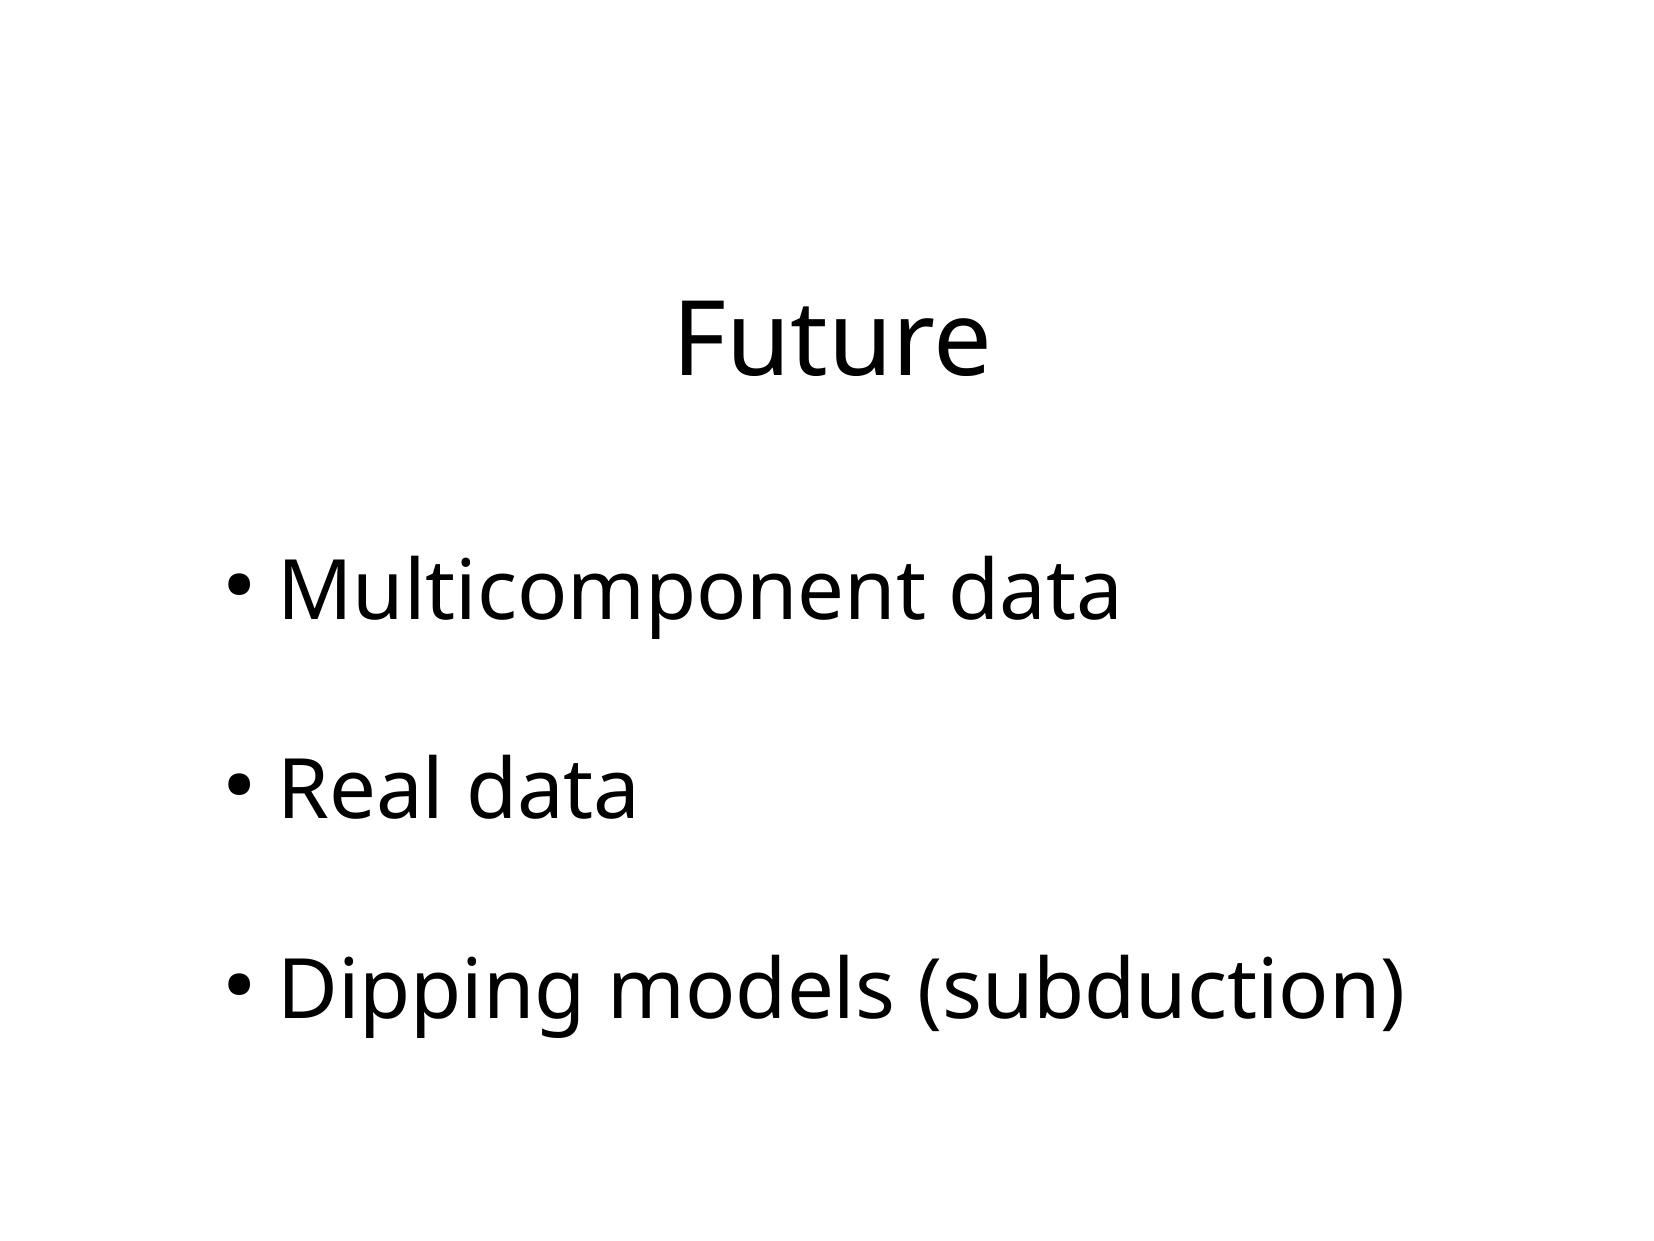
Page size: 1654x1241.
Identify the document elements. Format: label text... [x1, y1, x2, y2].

title Future [30, 202, 1636, 469]
list Multicomponent data Real data Dipping models (subduction) [206, 473, 1653, 1193]
